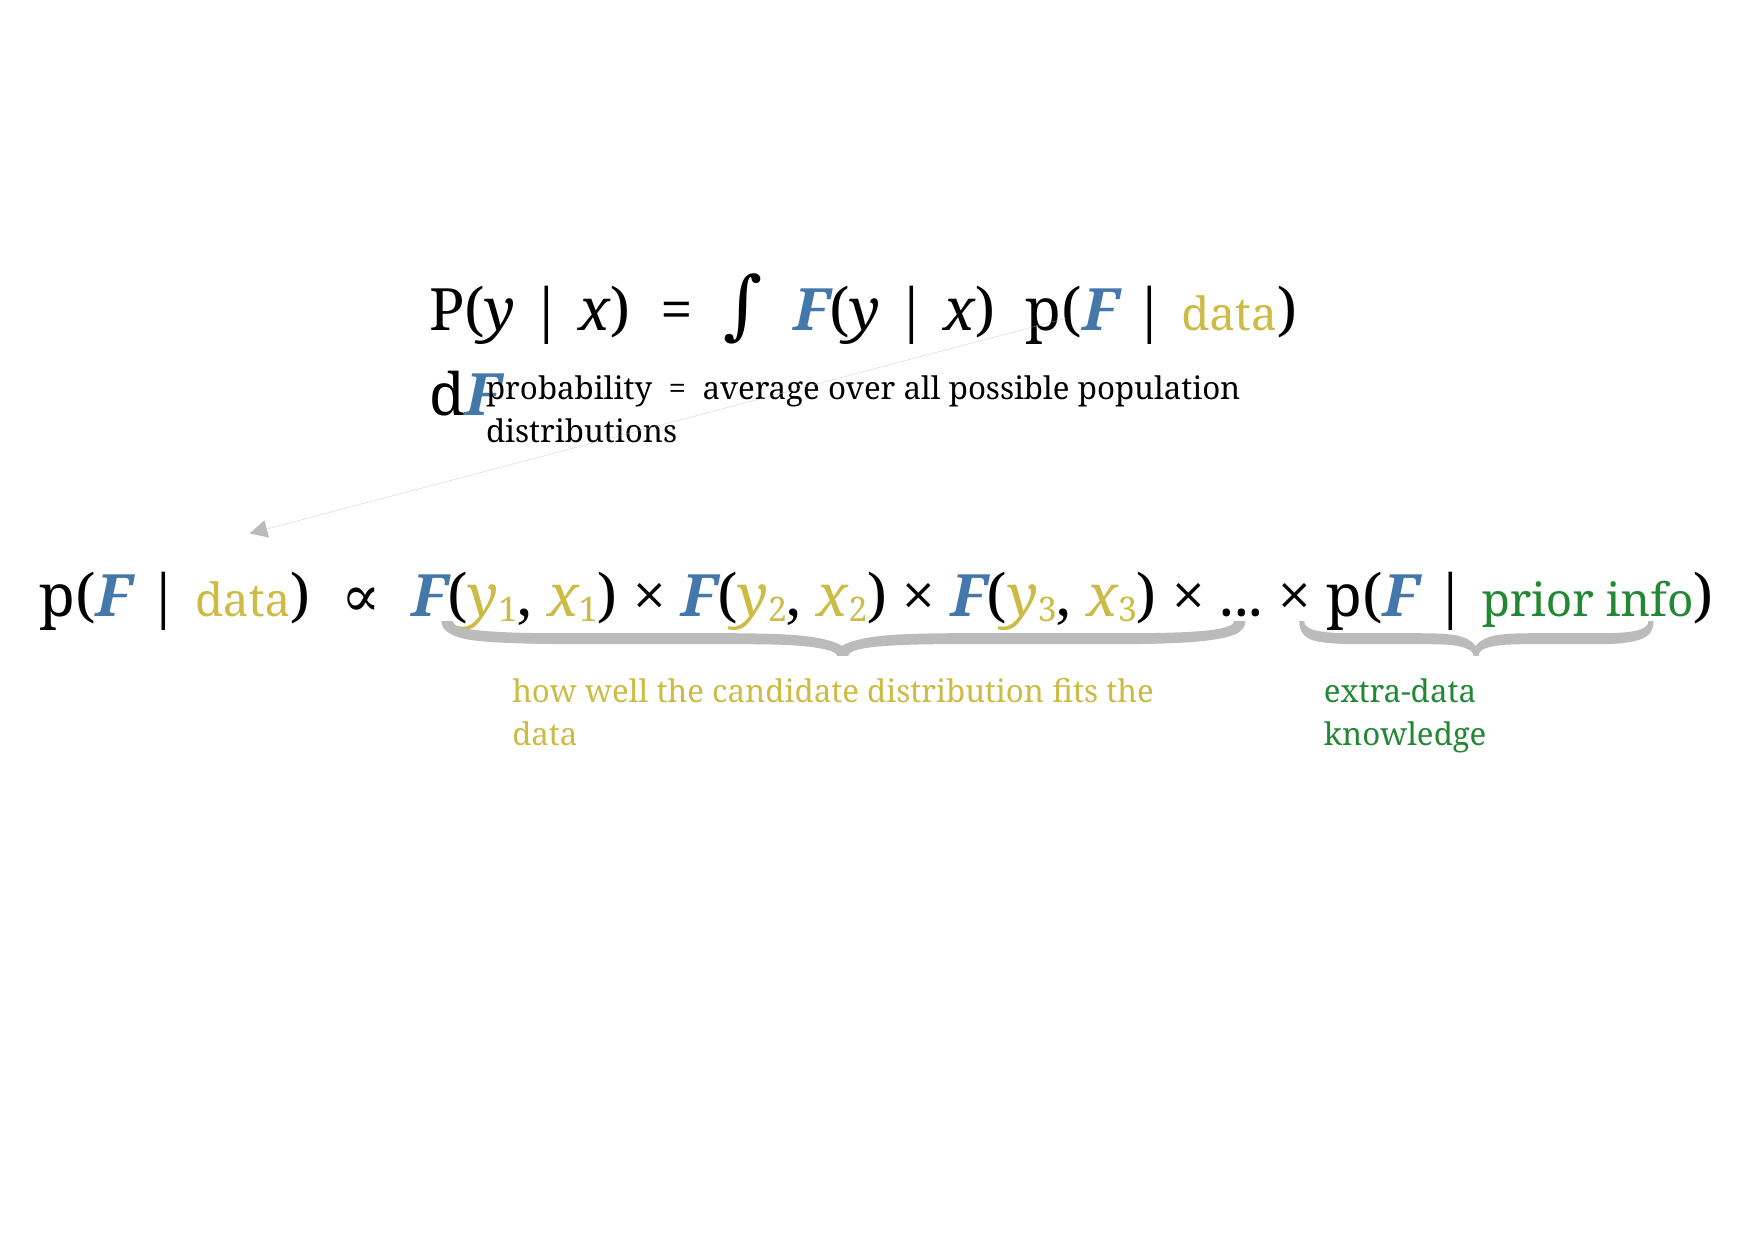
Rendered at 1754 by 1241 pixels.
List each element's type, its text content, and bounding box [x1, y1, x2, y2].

text_box P(y | x) = ∫ F(y | x) p(F | data) dF [414, 243, 1340, 335]
text_box probability = average over all possible population distributions [471, 359, 907, 406]
text_box probability = average over all possible population distributions [738, 359, 1385, 406]
text_box [441, 621, 1246, 656]
text_box p(F | data) ∝ F(y1, x1) × F(y2, x2) × F(y3, x3) × ... × p(F | prior info) [78, 546, 1676, 622]
text_box how well the candidate distribution fits the data [497, 661, 1191, 709]
text_box extra-data knowledge [1309, 661, 1642, 709]
text_box [1299, 621, 1654, 656]
